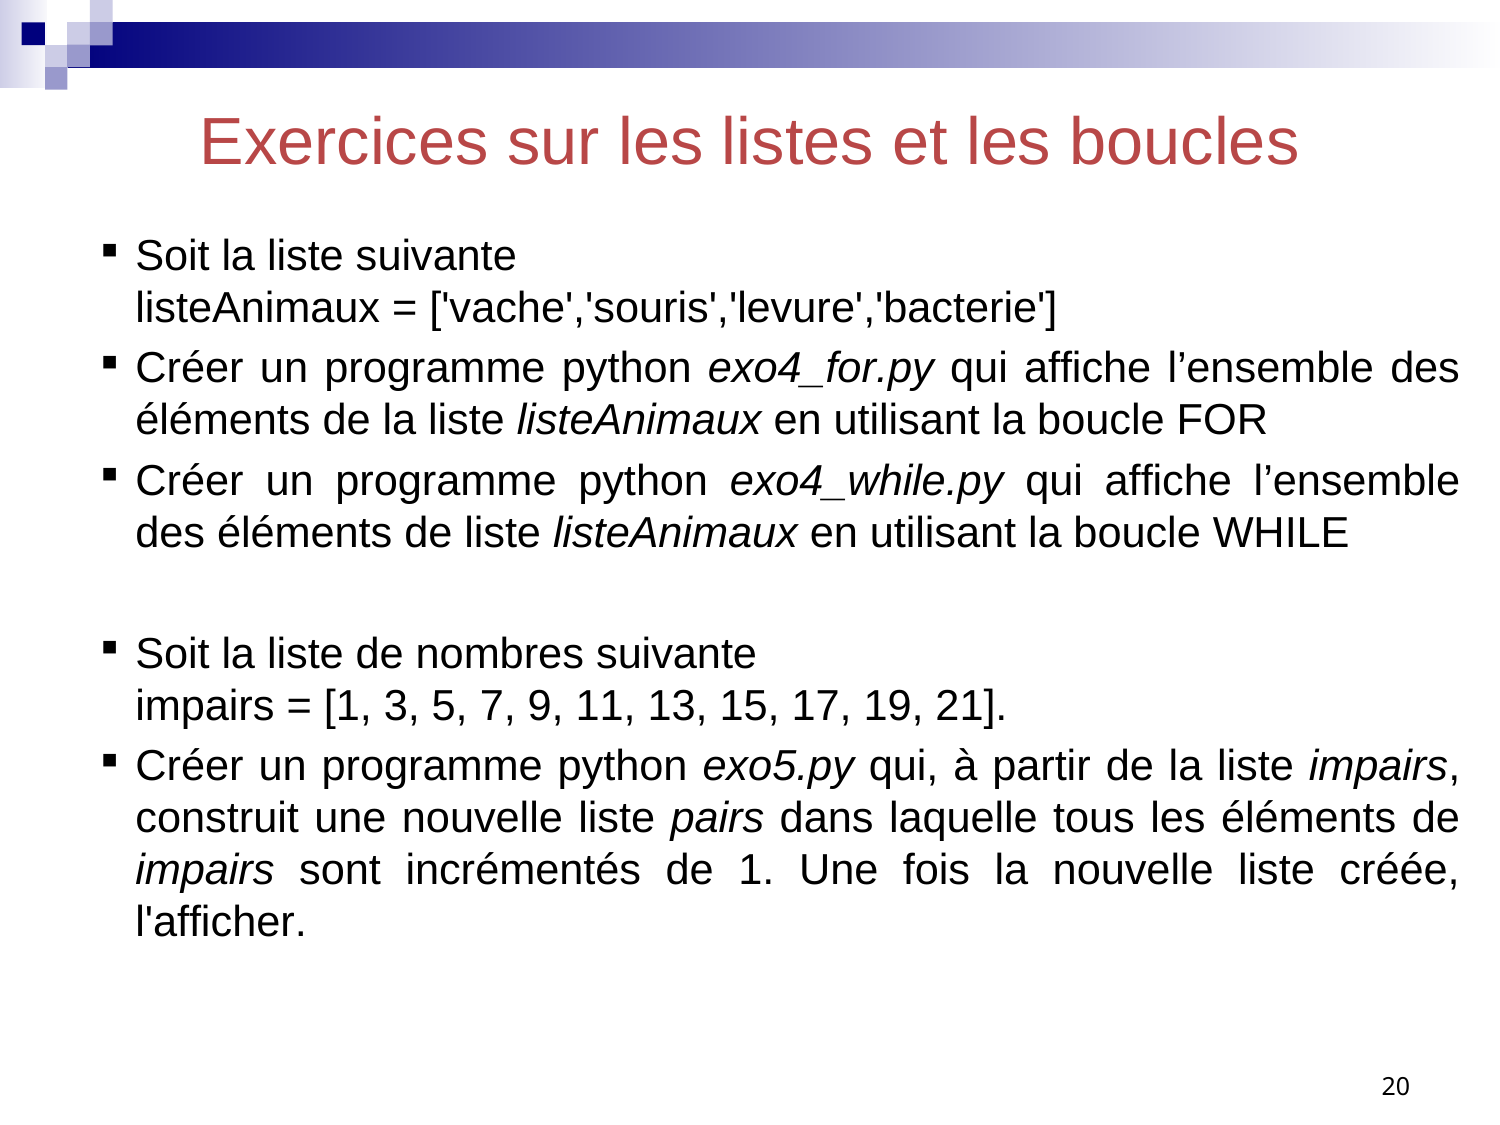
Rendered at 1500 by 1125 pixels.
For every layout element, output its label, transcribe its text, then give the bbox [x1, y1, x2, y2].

title Exercices sur les listes et les boucles [75, 69, 1426, 207]
list Soit la liste suivante listeAnimaux = ['vache','souris','levure','bacterie'] Créer un programme python exo4_for.py qui affiche l’ensemble des éléments de la liste listeAnimaux en utilisant la boucle FOR Créer un programme python exo4_while.py qui affiche l’ensemble des éléments de liste listeAnimaux en utilisant la boucle WHILE Soit la liste de nombres suivante impairs = [1, 3, 5, 7, 9, 11, 13, 15, 17, 19, 21]. Créer un programme python exo5.py qui, à partir de la liste impairs, construit une nouvelle liste pairs dans laquelle tous les éléments de impairs sont incrémentés de 1. Une fois la nouvelle liste créée, l'afficher. [86, 219, 1475, 957]
